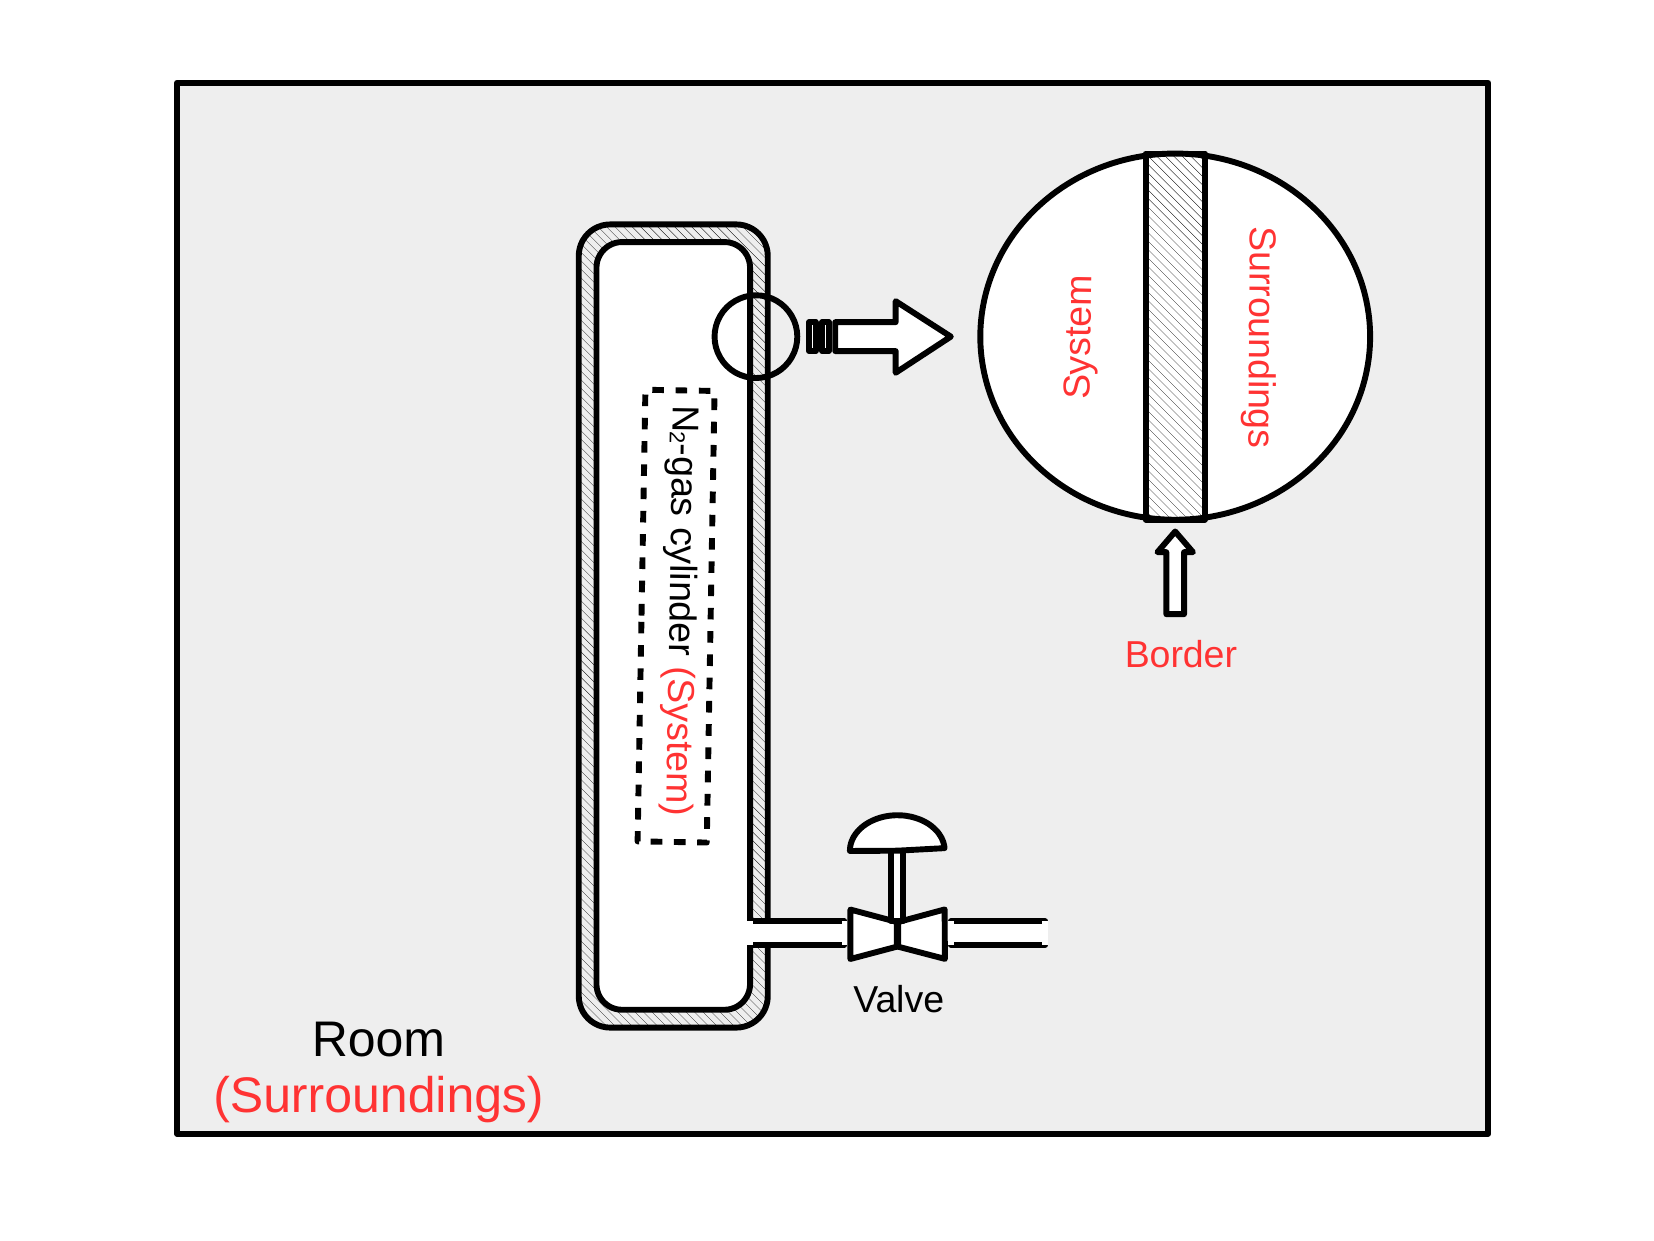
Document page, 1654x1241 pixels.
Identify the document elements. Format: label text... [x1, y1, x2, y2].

text_box Surroundings [1232, 211, 1292, 464]
text_box Border [1110, 625, 1252, 683]
text_box N2-gas cylinder (System) [637, 389, 715, 843]
text_box Valve [838, 970, 959, 1028]
text_box System [1047, 259, 1108, 415]
text_box Room (Surroundings) [198, 1003, 559, 1131]
text_box [177, 82, 1489, 1134]
